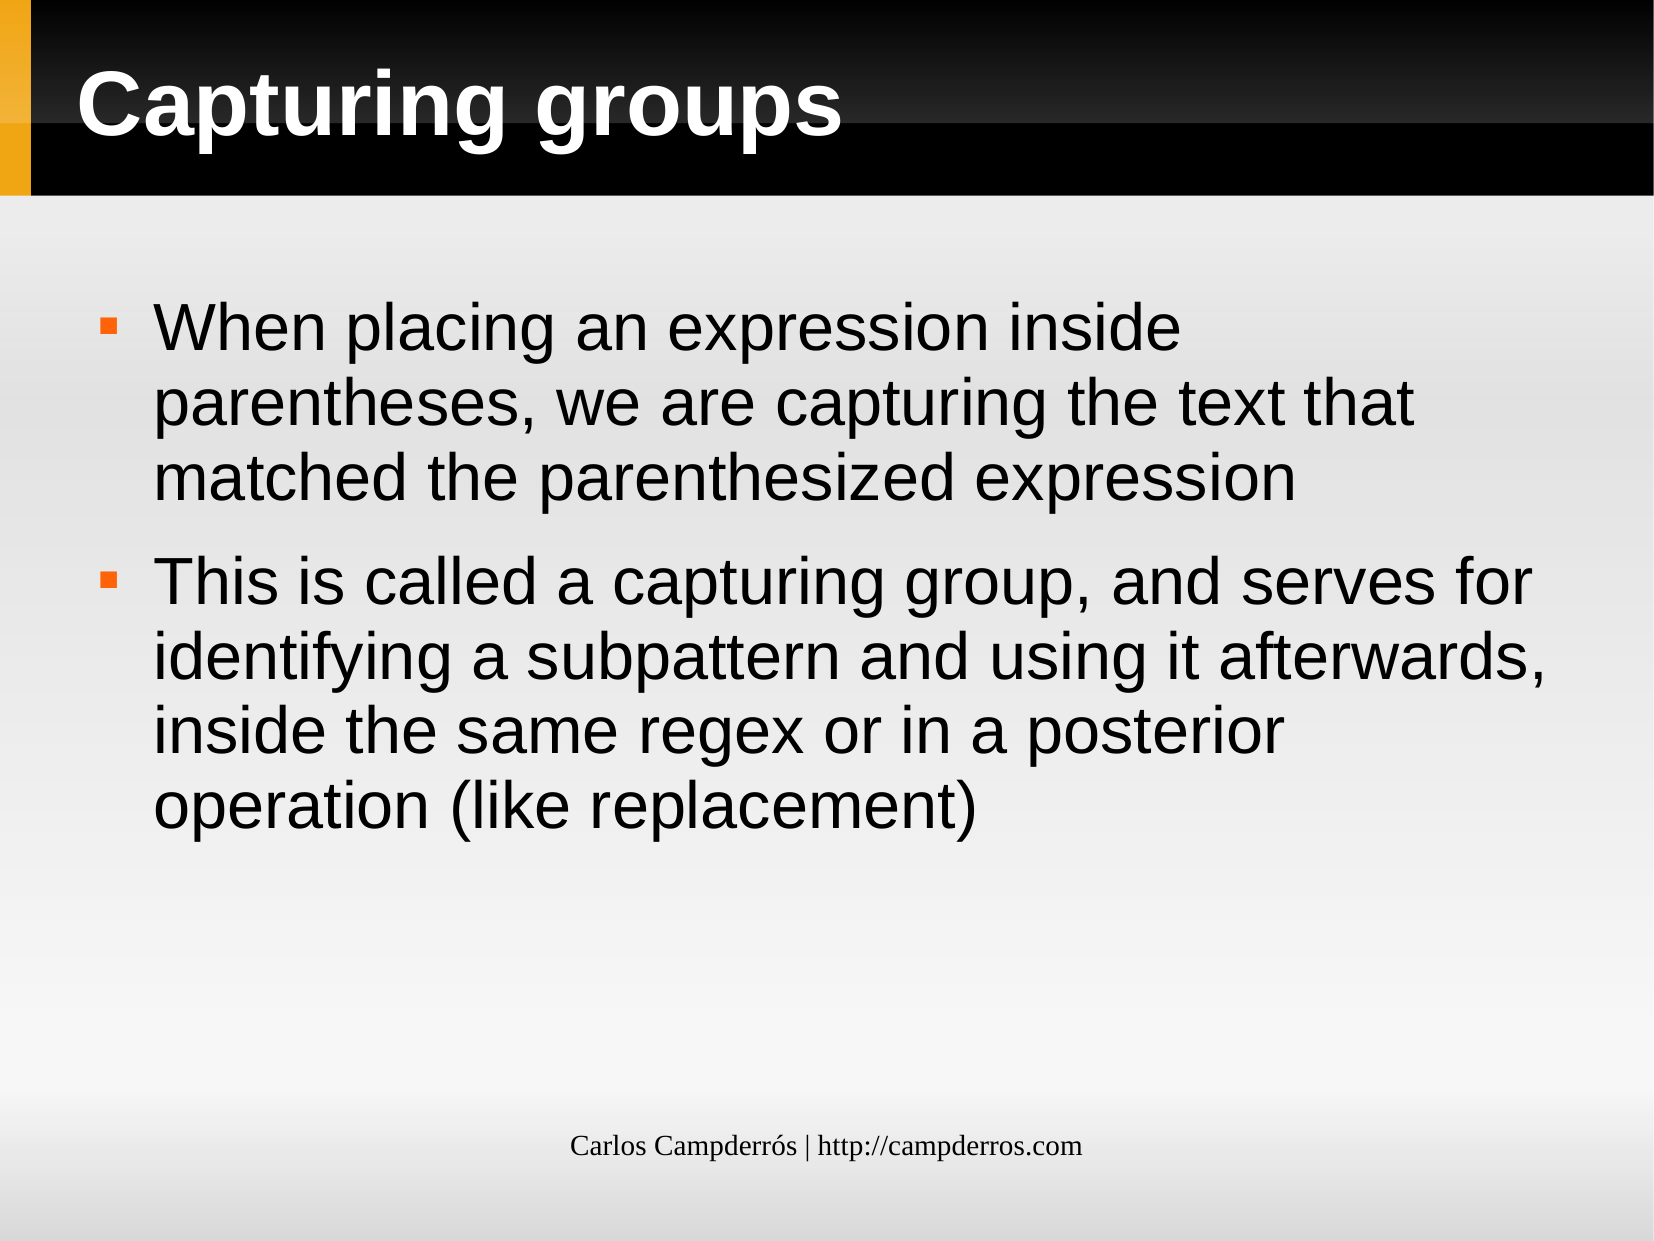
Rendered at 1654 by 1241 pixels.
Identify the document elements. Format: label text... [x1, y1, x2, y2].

picture [0, 0, 1654, 1241]
title Capturing groups [76, 0, 1565, 208]
list When placing an expression inside parentheses, we are capturing the text that matched the parenthesized expression This is called a capturing group, and serves for identifying a subpattern and using it afterwards, inside the same regex or in a posterior operation (like replacement) [82, 290, 1571, 1109]
